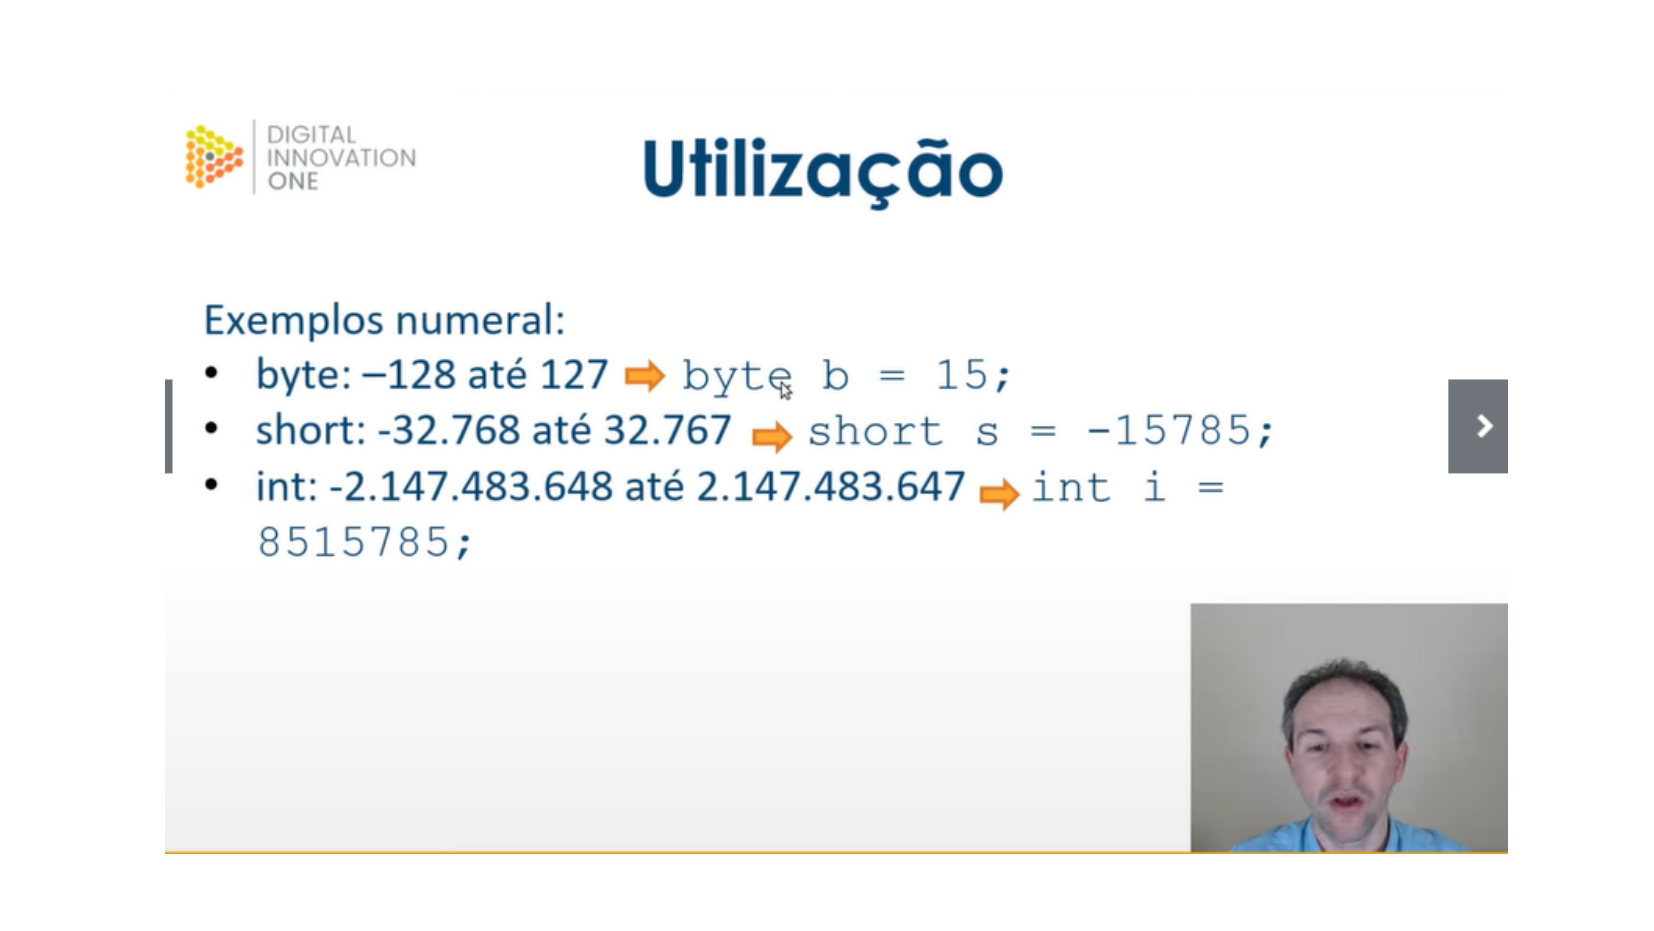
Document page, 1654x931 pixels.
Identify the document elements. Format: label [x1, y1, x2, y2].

picture [165, 87, 1508, 854]
